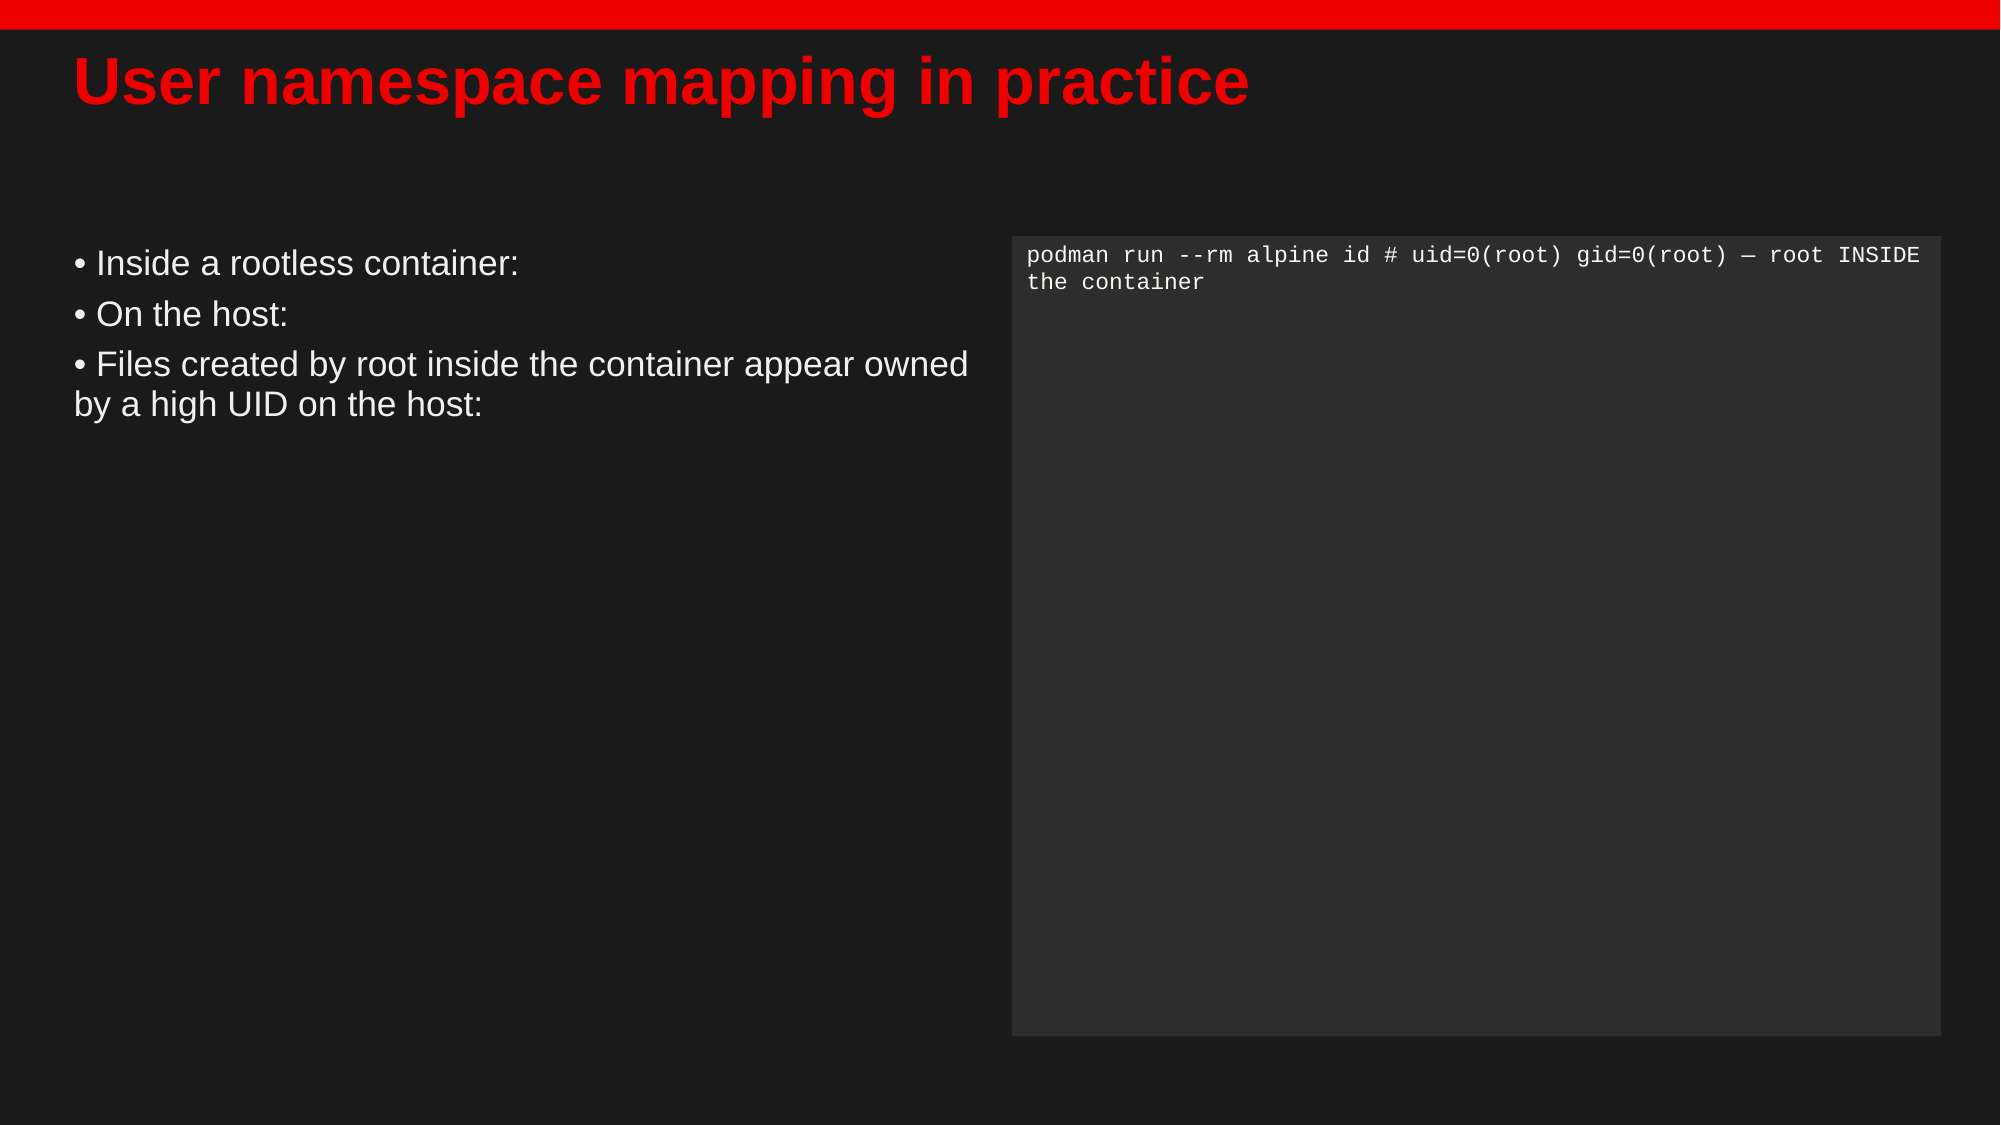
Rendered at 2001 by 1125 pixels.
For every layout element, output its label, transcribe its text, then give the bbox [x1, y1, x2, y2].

text_box User namespace mapping in practice [59, 36, 1942, 208]
text_box • Inside a rootless container: • On the host: • Files created by root inside the container appear owned by a high UID on the host: [59, 236, 989, 1037]
text_box podman run --rm alpine id # uid=0(root) gid=0(root) — root INSIDE the container [1011, 236, 1942, 1037]
text_box [0, 0, 2001, 30]
